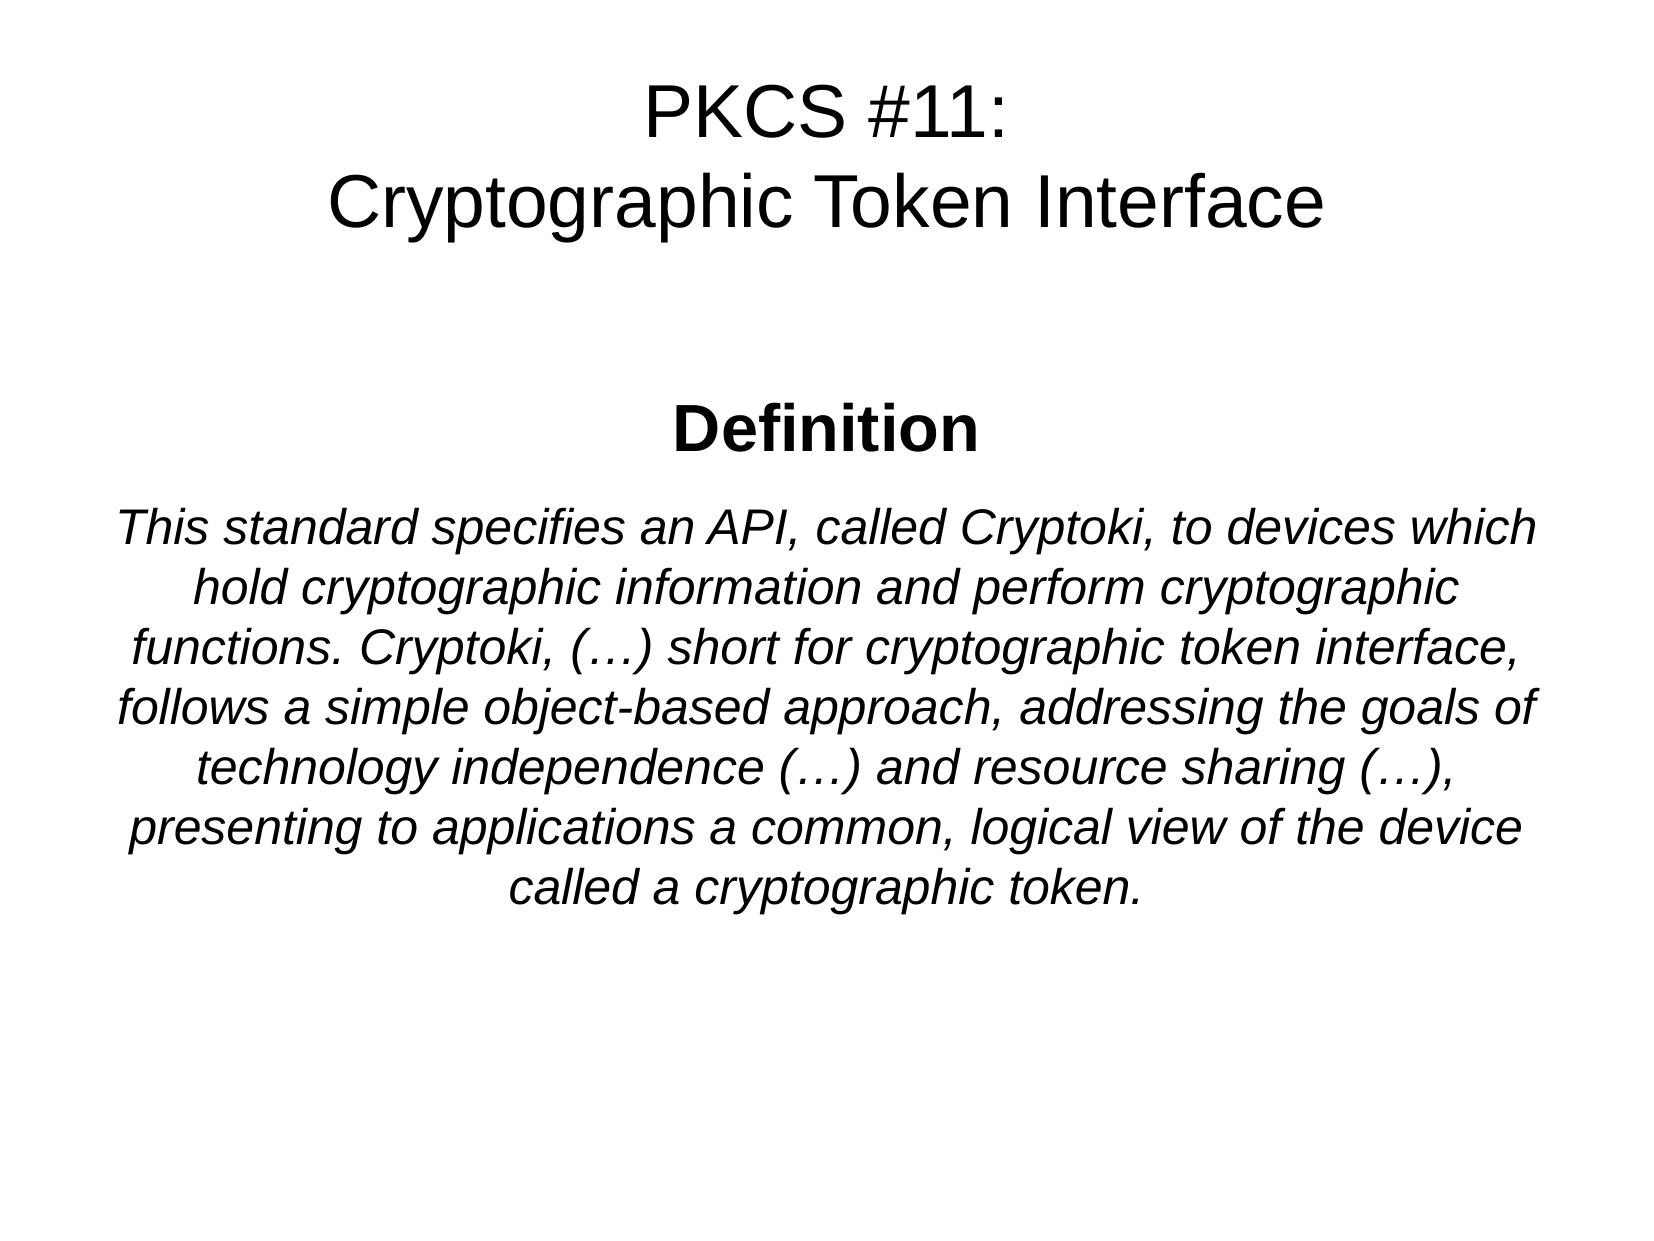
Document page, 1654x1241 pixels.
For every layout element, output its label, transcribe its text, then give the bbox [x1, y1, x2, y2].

title PKCS #11: Cryptographic Token Interface [82, 49, 1571, 257]
subtitle Definition This standard specifies an API, called Cryptoki, to devices which hold cryptographic information and perform cryptographic functions. Cryptoki, (…) short for cryptographic token interface, follows a simple object-based approach, addressing the goals of technology independence (…) and resource sharing (…), presenting to applications a common, logical view of the device called a cryptographic token. [82, 290, 1571, 1010]
